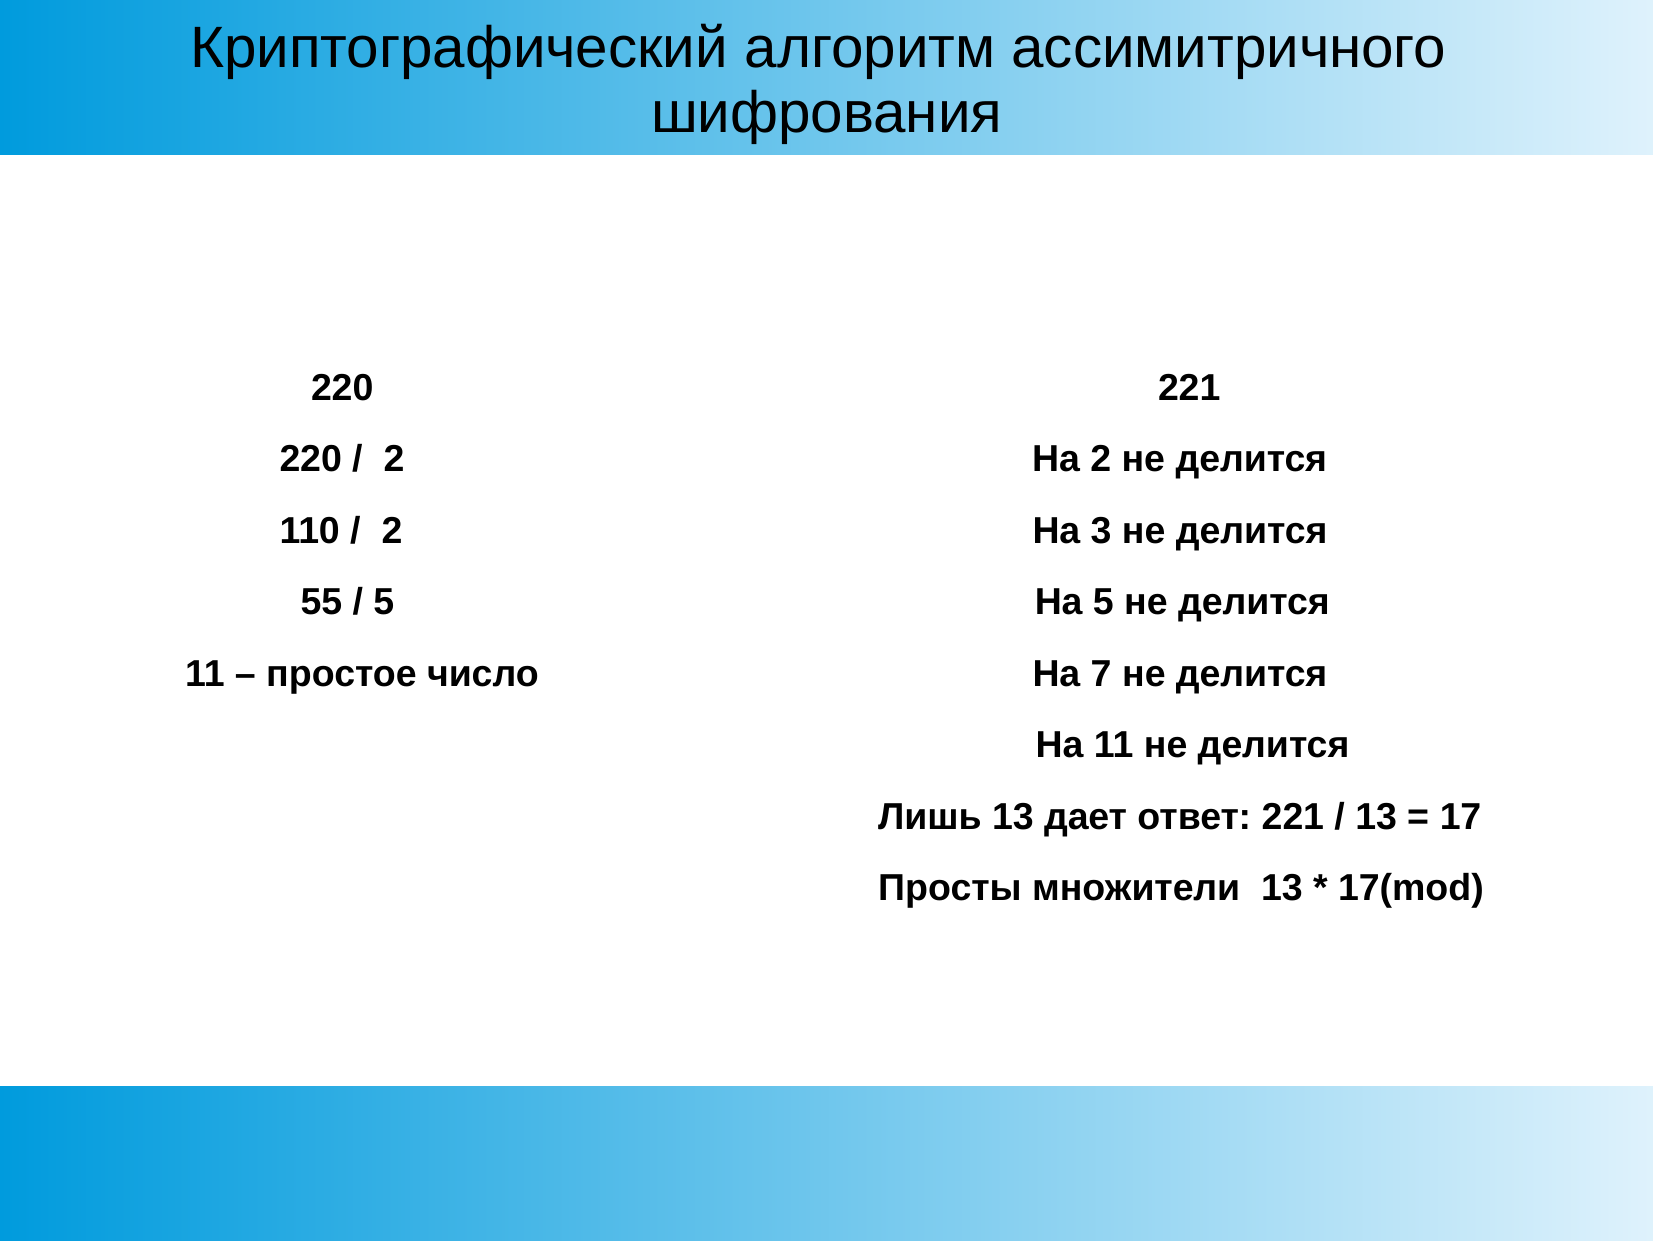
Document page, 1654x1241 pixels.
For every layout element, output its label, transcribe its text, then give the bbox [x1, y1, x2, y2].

list 220 221 220 / 2 На 2 не делится 110 / 2 На 3 не делится 55 / 5 На 5 не делится 11 – простое число На 7 не делится На 11 не делится Лишь 13 дает ответ: 221 / 13 = 17 Просты множители 13 * 17(mod) [82, 290, 1571, 1010]
title Криптографический алгоритм ассимитричного шифрования [82, 15, 1571, 146]
